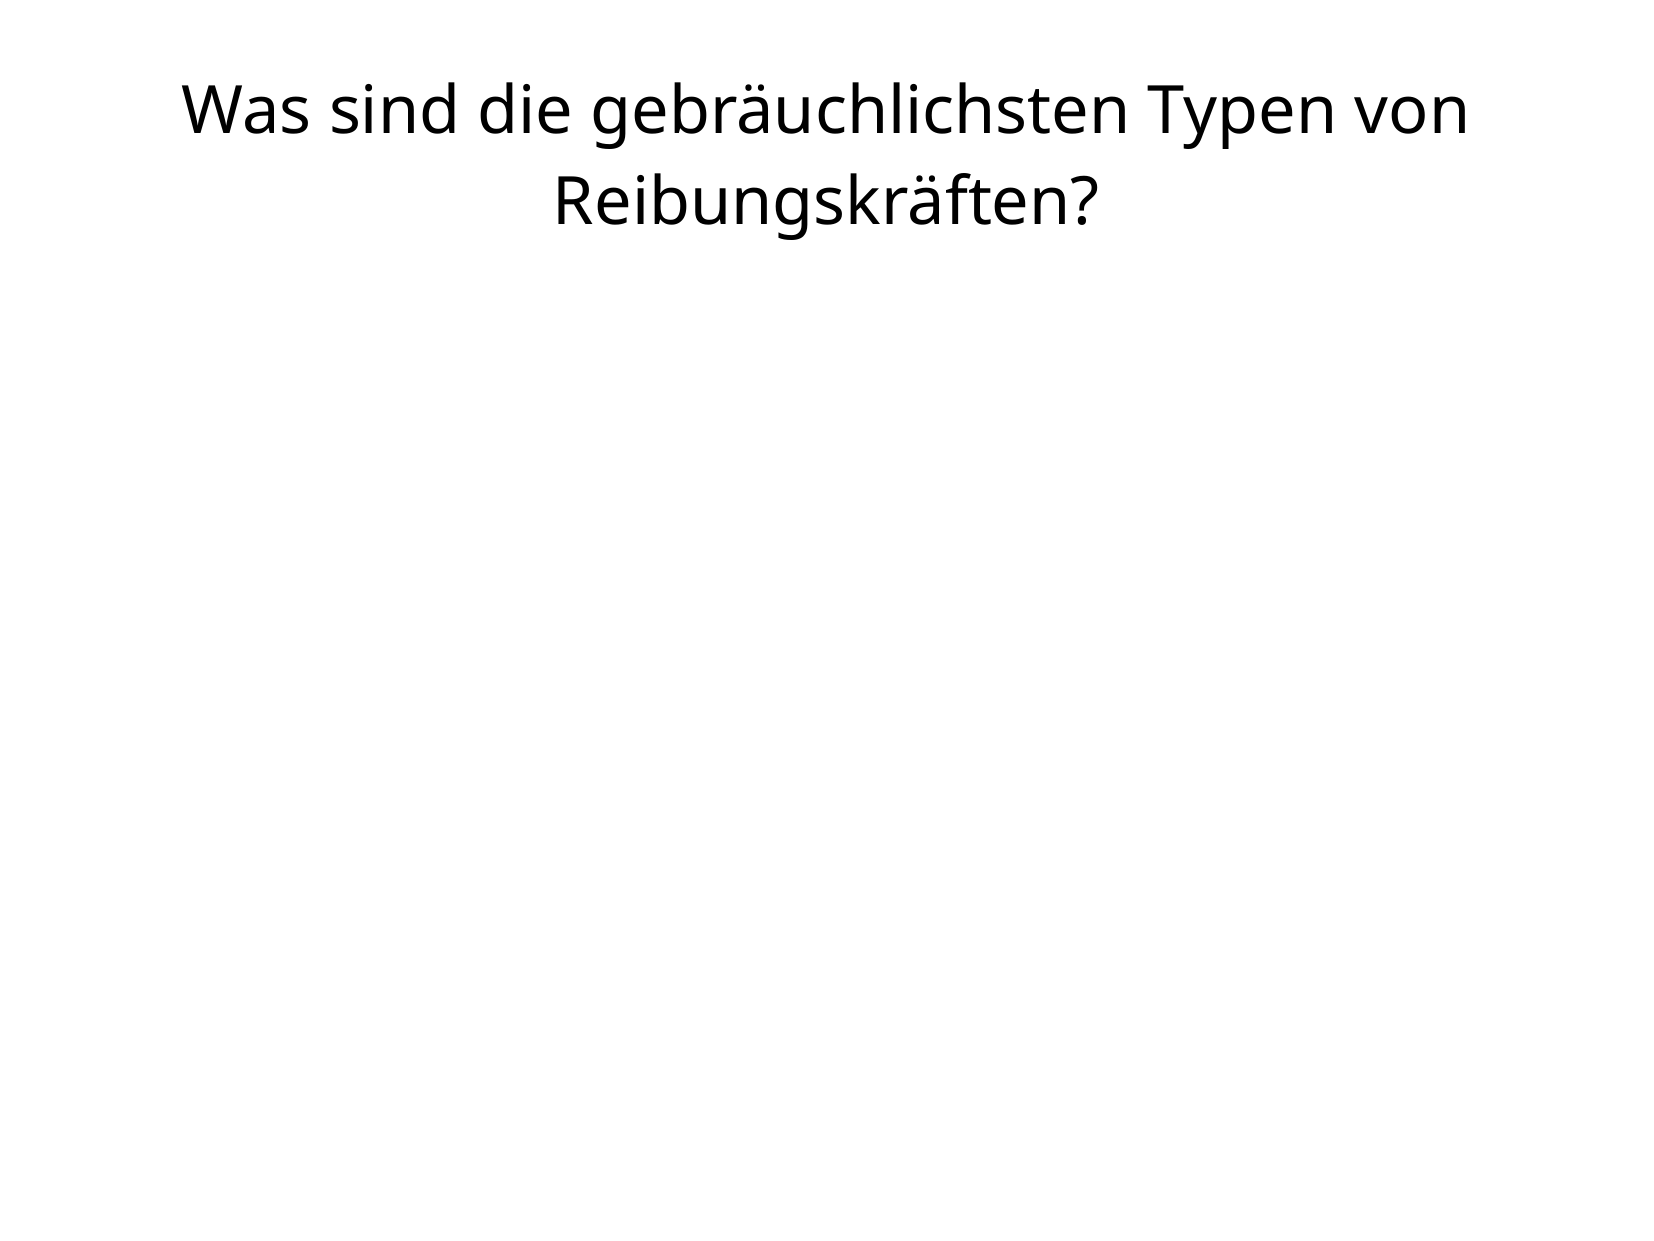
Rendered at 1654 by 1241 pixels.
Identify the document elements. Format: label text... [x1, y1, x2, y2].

title Was sind die gebräuchlichsten Typen von Reibungskräften? [82, 49, 1571, 257]
